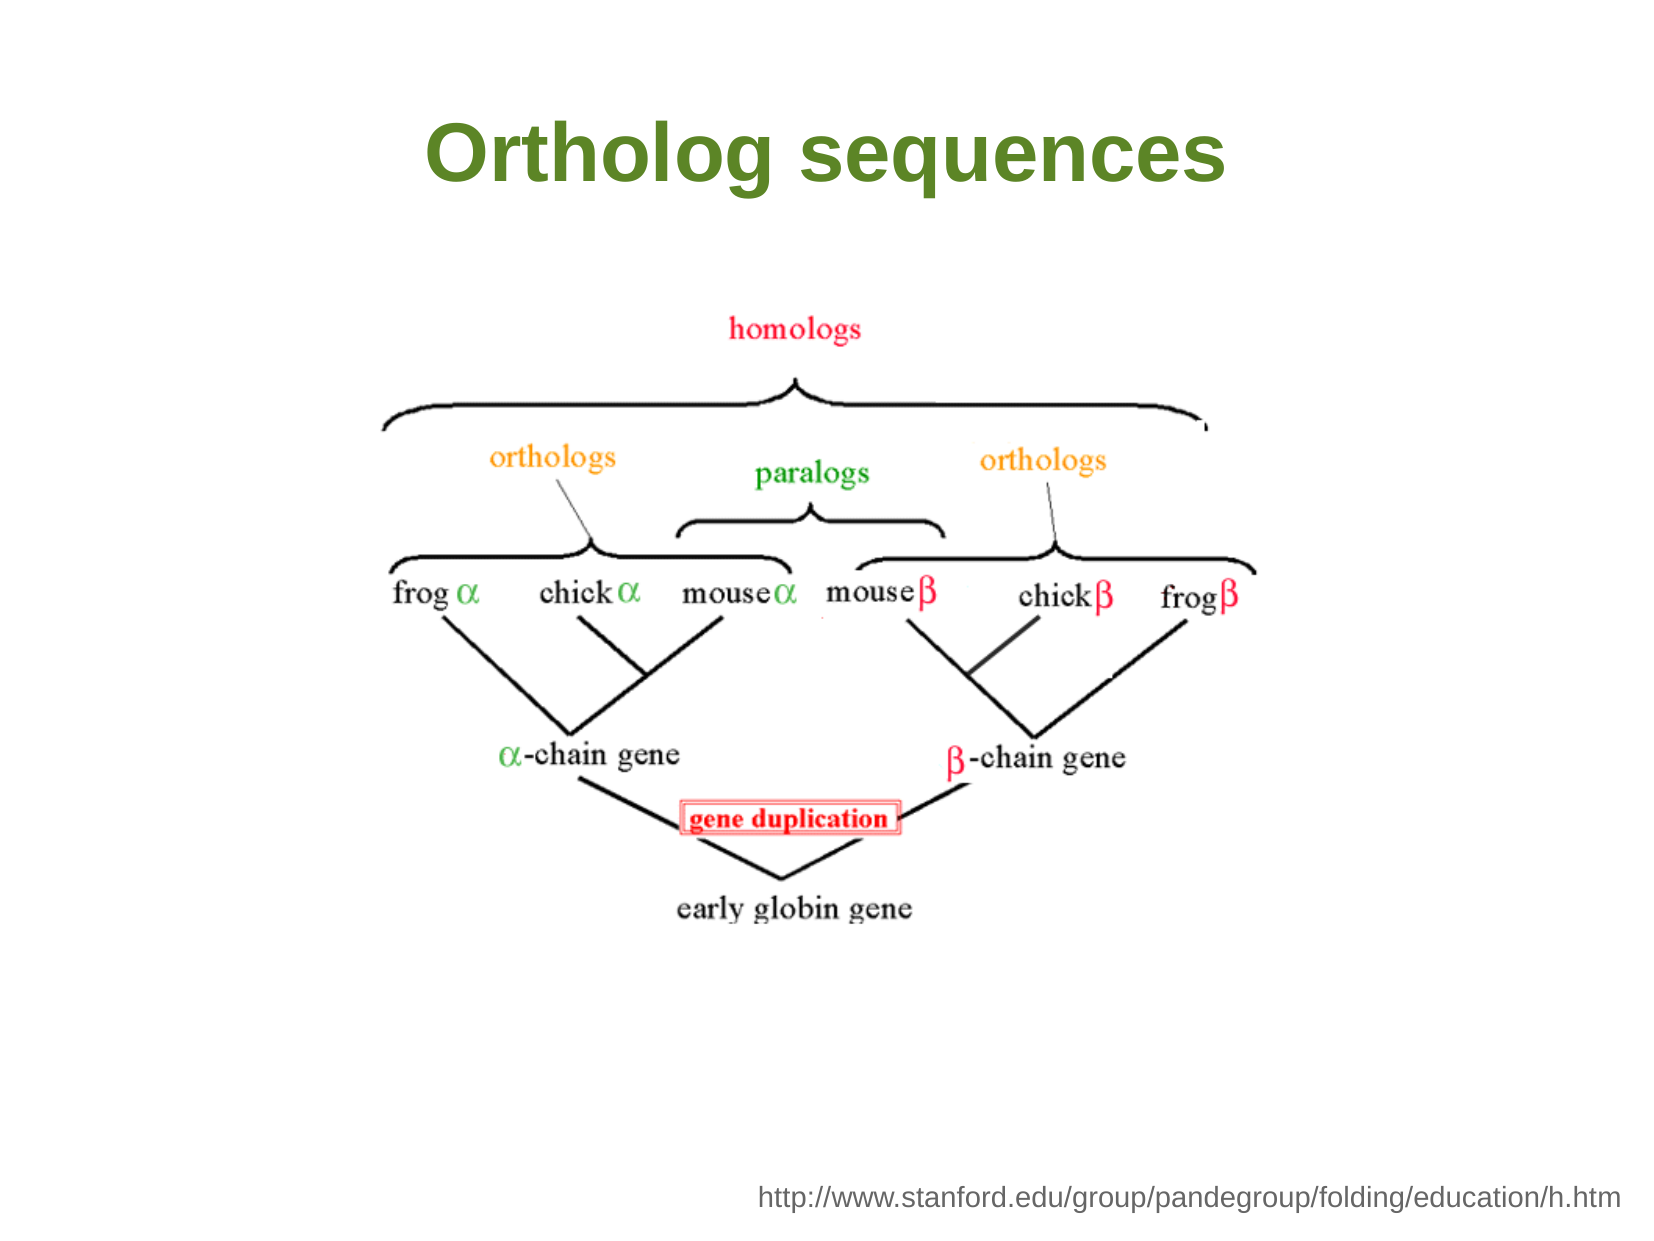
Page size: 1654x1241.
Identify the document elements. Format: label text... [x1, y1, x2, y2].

picture [359, 303, 1294, 935]
text_box http://www.stanford.edu/group/pandegroup/folding/education/h.htm [740, 1181, 1654, 1238]
title Ortholog sequences [82, 49, 1571, 257]
